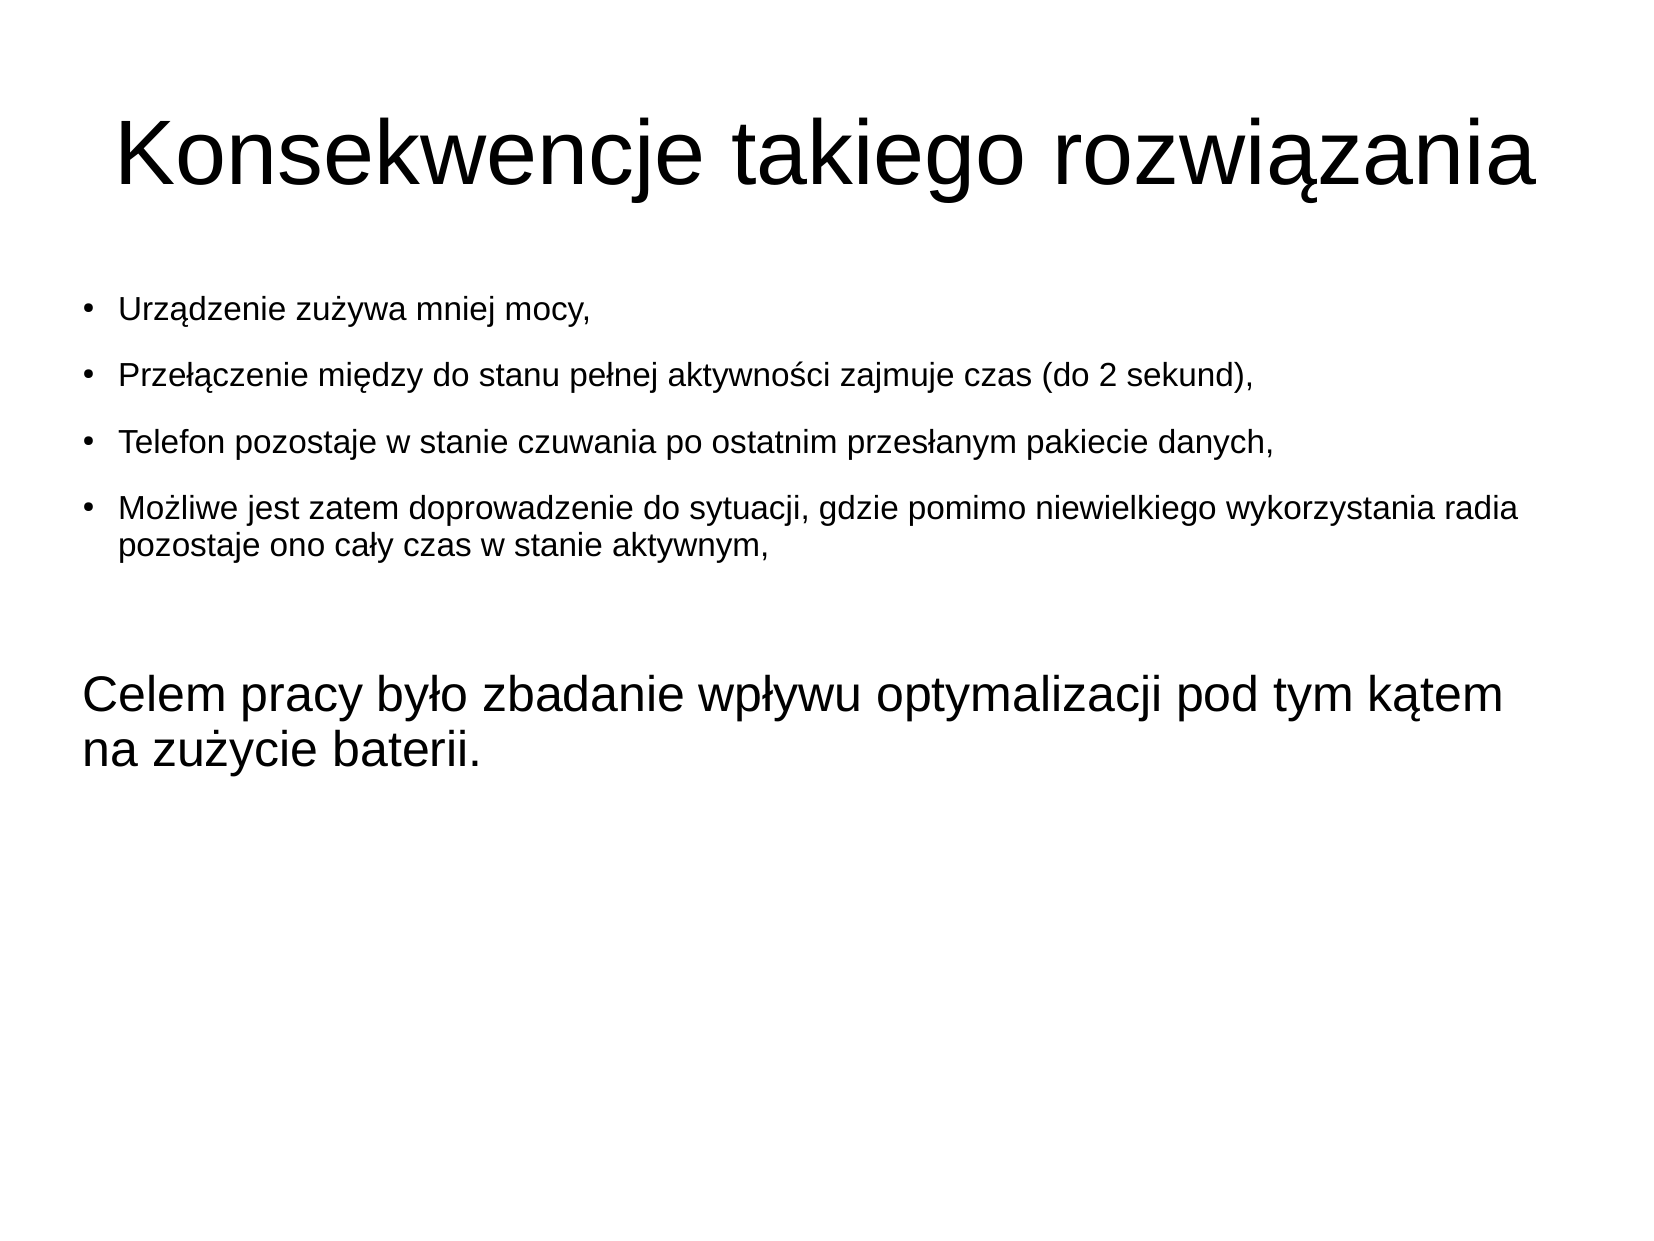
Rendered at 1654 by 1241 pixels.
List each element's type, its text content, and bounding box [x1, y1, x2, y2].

list Celem pracy było zbadanie wpływu optymalizacji pod tym kątem na zużycie baterii. [82, 665, 1571, 1009]
title Konsekwencje takiego rozwiązania [82, 49, 1571, 257]
list Urządzenie zużywa mniej mocy, Przełączenie między do stanu pełnej aktywności zajmuje czas (do 2 sekund), Telefon pozostaje w stanie czuwania po ostatnim przesłanym pakiecie danych, Możliwe jest zatem doprowadzenie do sytuacji, gdzie pomimo niewielkiego wykorzystania radia pozostaje ono cały czas w stanie aktywnym, [82, 290, 1571, 634]
